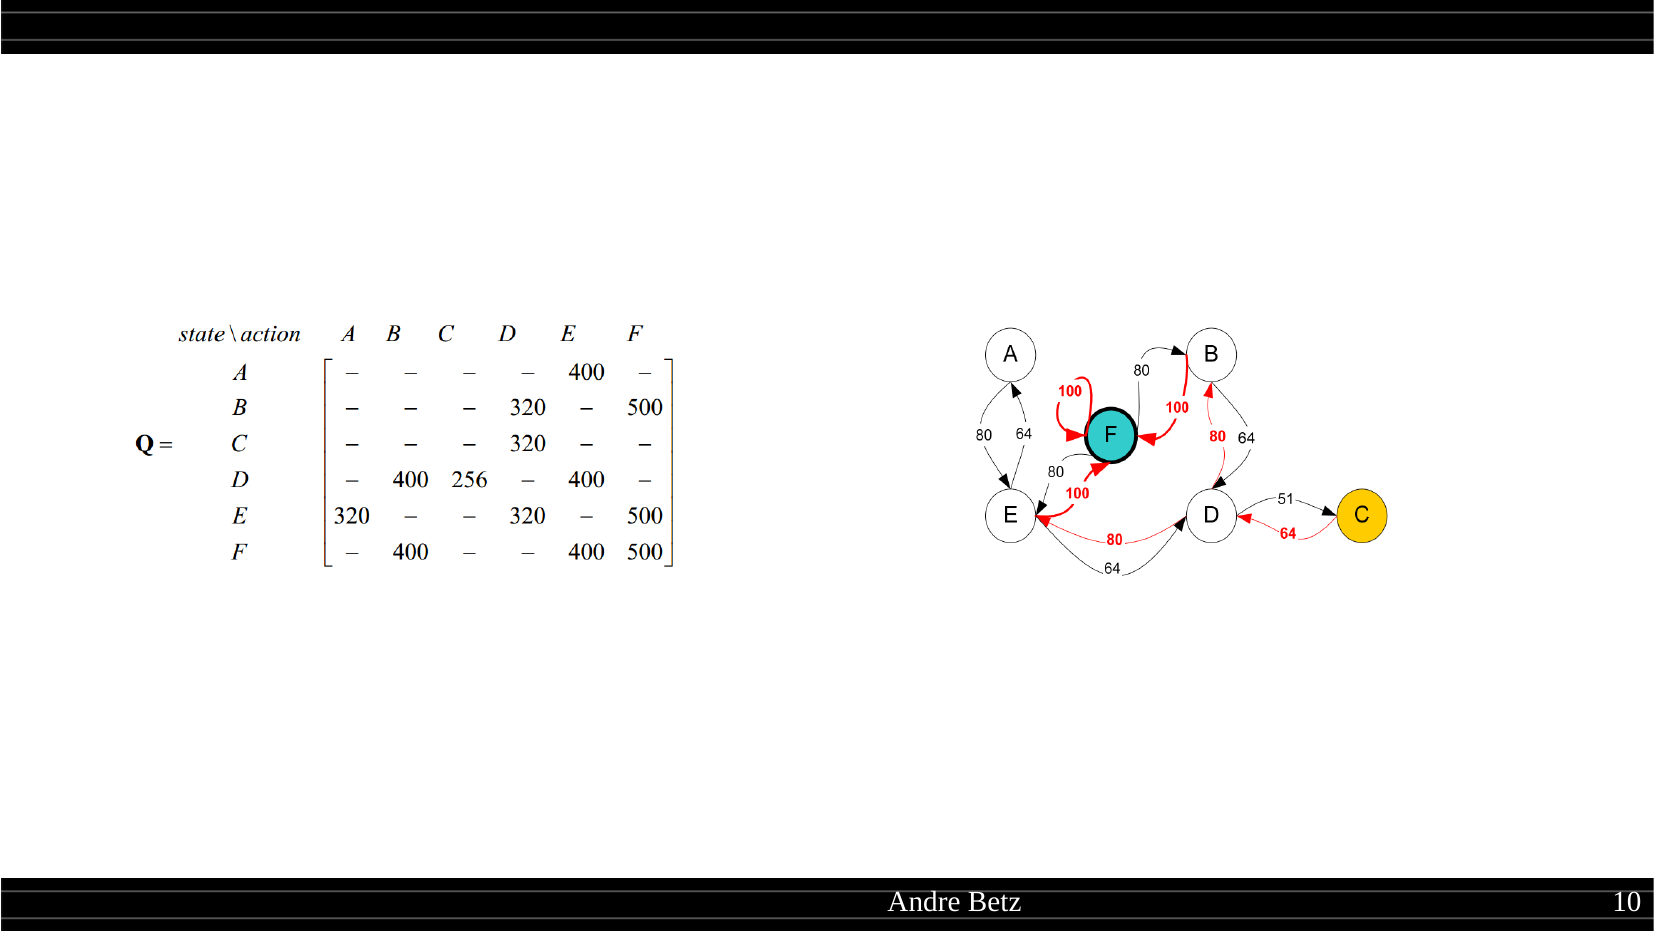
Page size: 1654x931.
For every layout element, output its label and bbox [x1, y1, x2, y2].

picture [1, 878, 1654, 931]
picture [129, 307, 697, 587]
picture [1, 0, 1654, 54]
picture [956, 321, 1398, 591]
